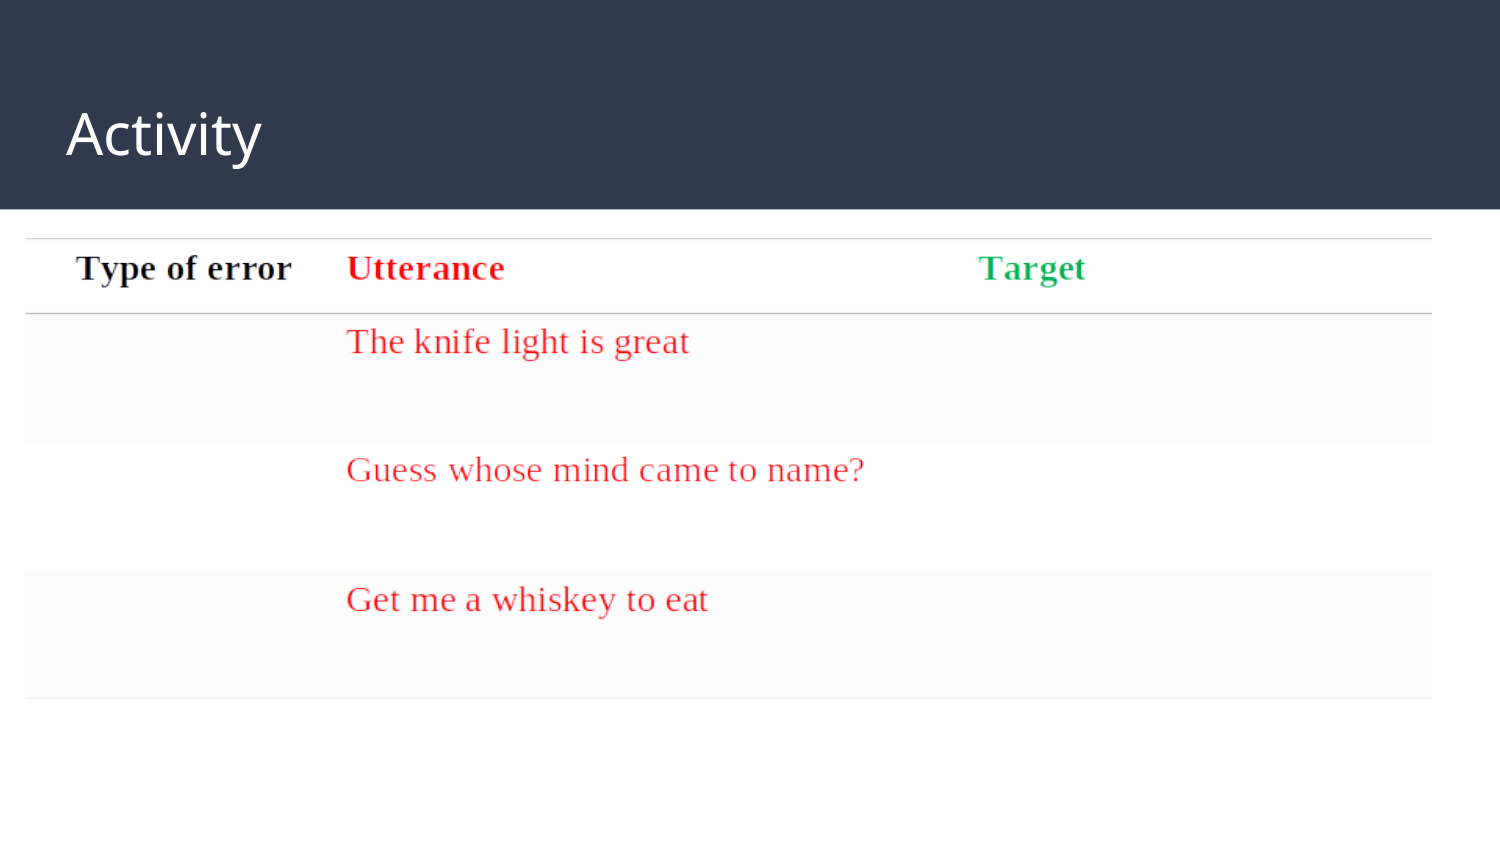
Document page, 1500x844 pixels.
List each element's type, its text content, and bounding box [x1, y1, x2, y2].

picture [24, 238, 1432, 699]
title Activity [51, 82, 1449, 185]
